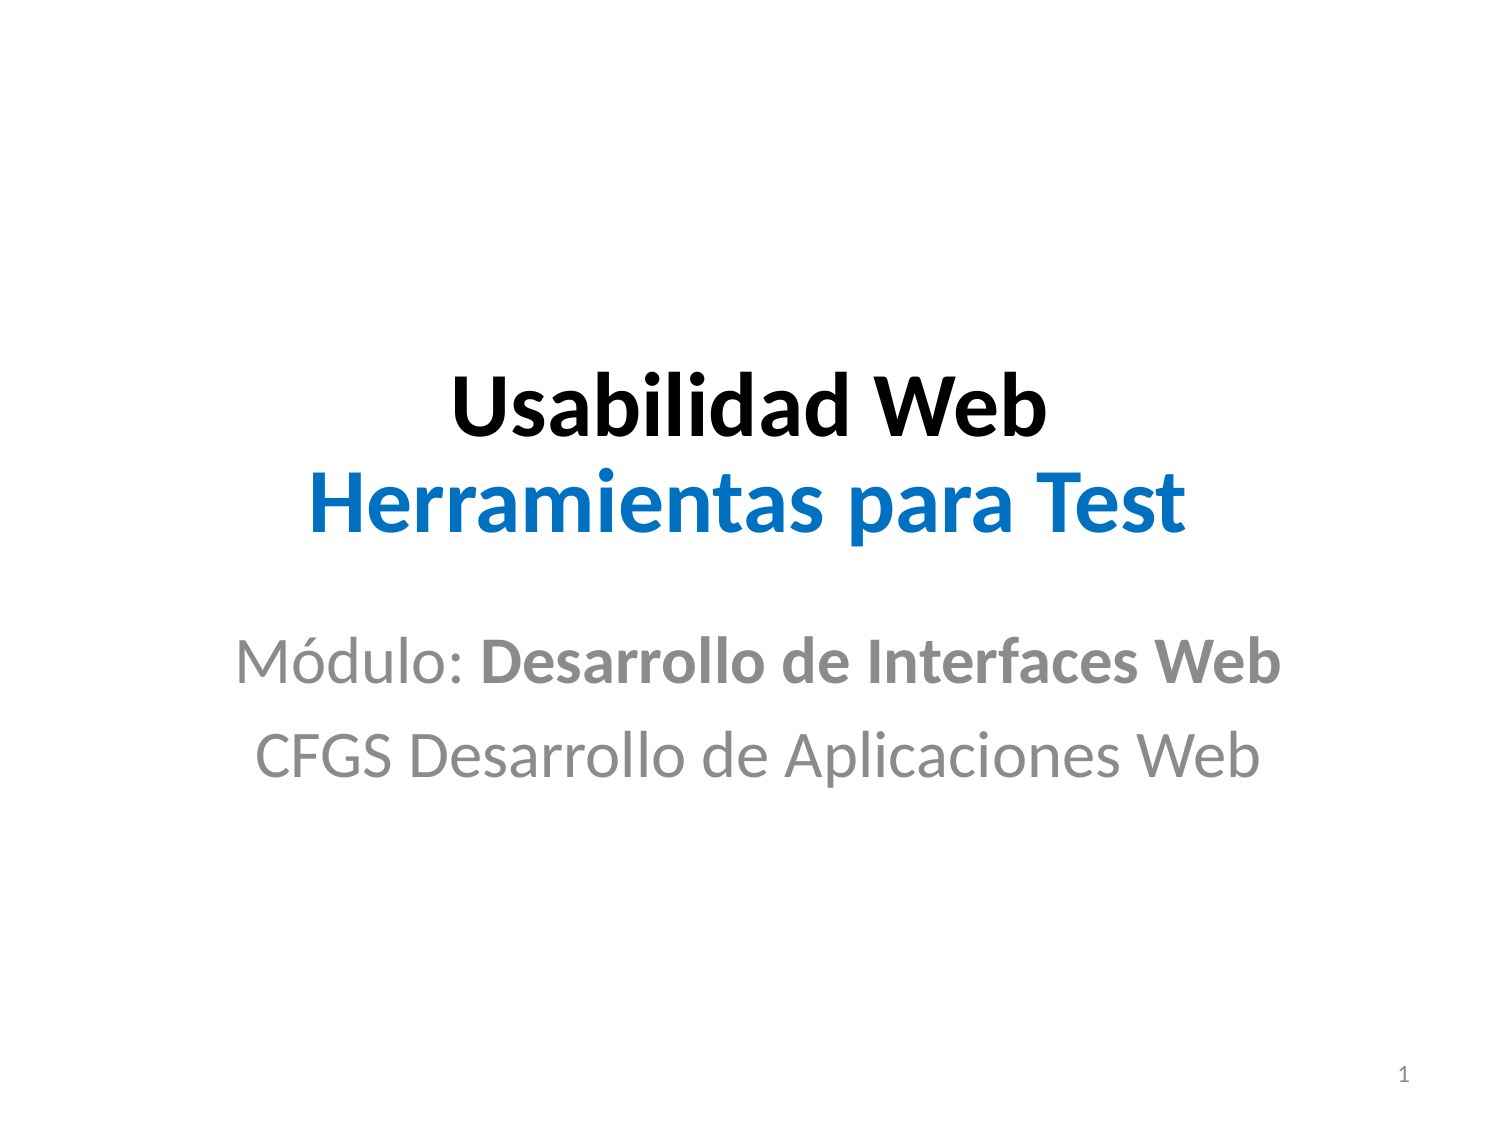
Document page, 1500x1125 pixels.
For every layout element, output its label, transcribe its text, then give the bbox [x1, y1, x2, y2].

title Usabilidad Web [112, 278, 1388, 521]
text_box Herramientas para Test [219, 456, 1278, 744]
subtitle Módulo: Desarrollo de Interfaces Web CFGS Desarrollo de Aplicaciones Web [183, 609, 1335, 898]
slide_number <number> [1074, 1042, 1425, 1103]
